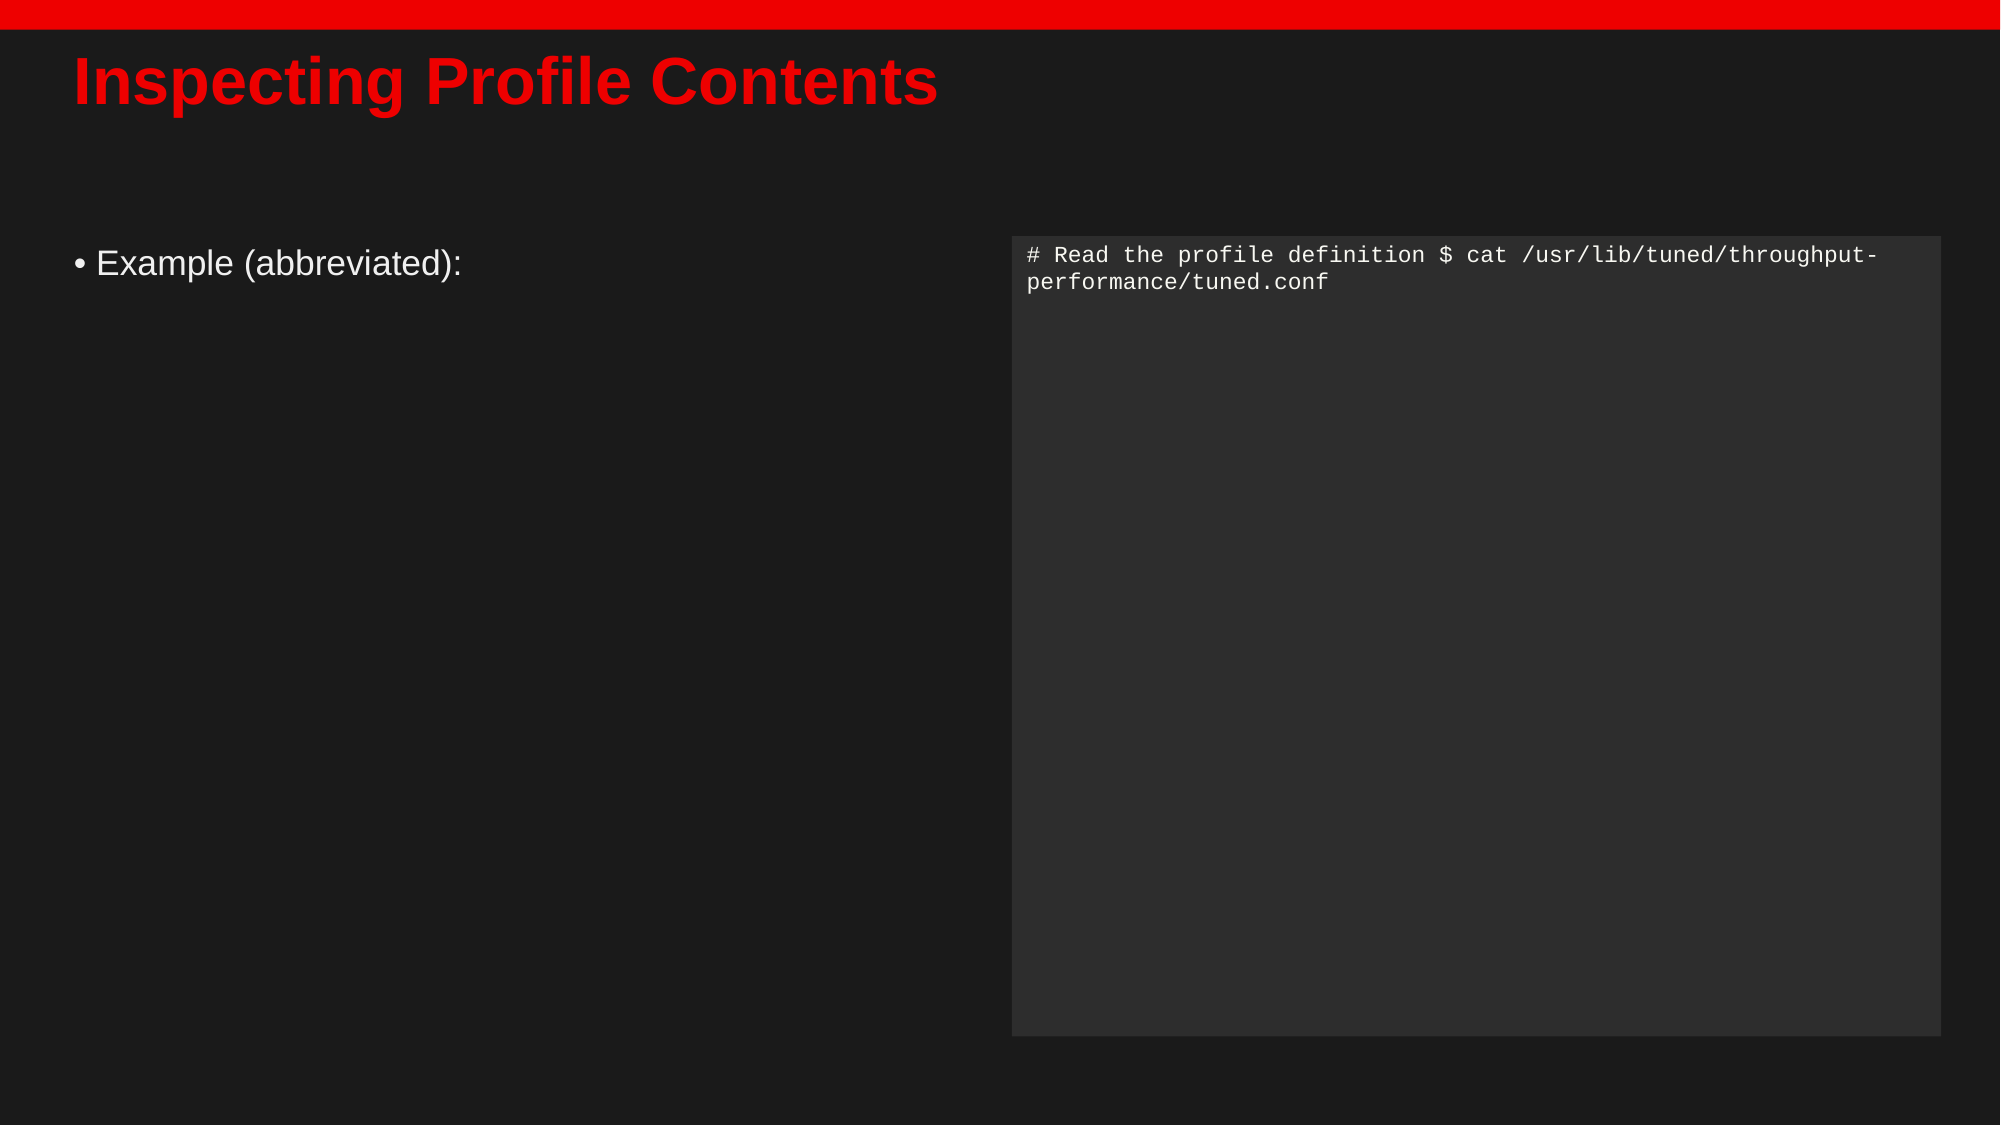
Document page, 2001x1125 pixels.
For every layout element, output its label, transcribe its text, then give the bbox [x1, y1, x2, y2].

text_box [0, 0, 2001, 30]
text_box • Example (abbreviated): [59, 236, 989, 1037]
text_box Inspecting Profile Contents [59, 36, 1942, 208]
text_box # Read the profile definition $ cat /usr/lib/tuned/throughput-performance/tuned.conf [1011, 236, 1942, 1037]
